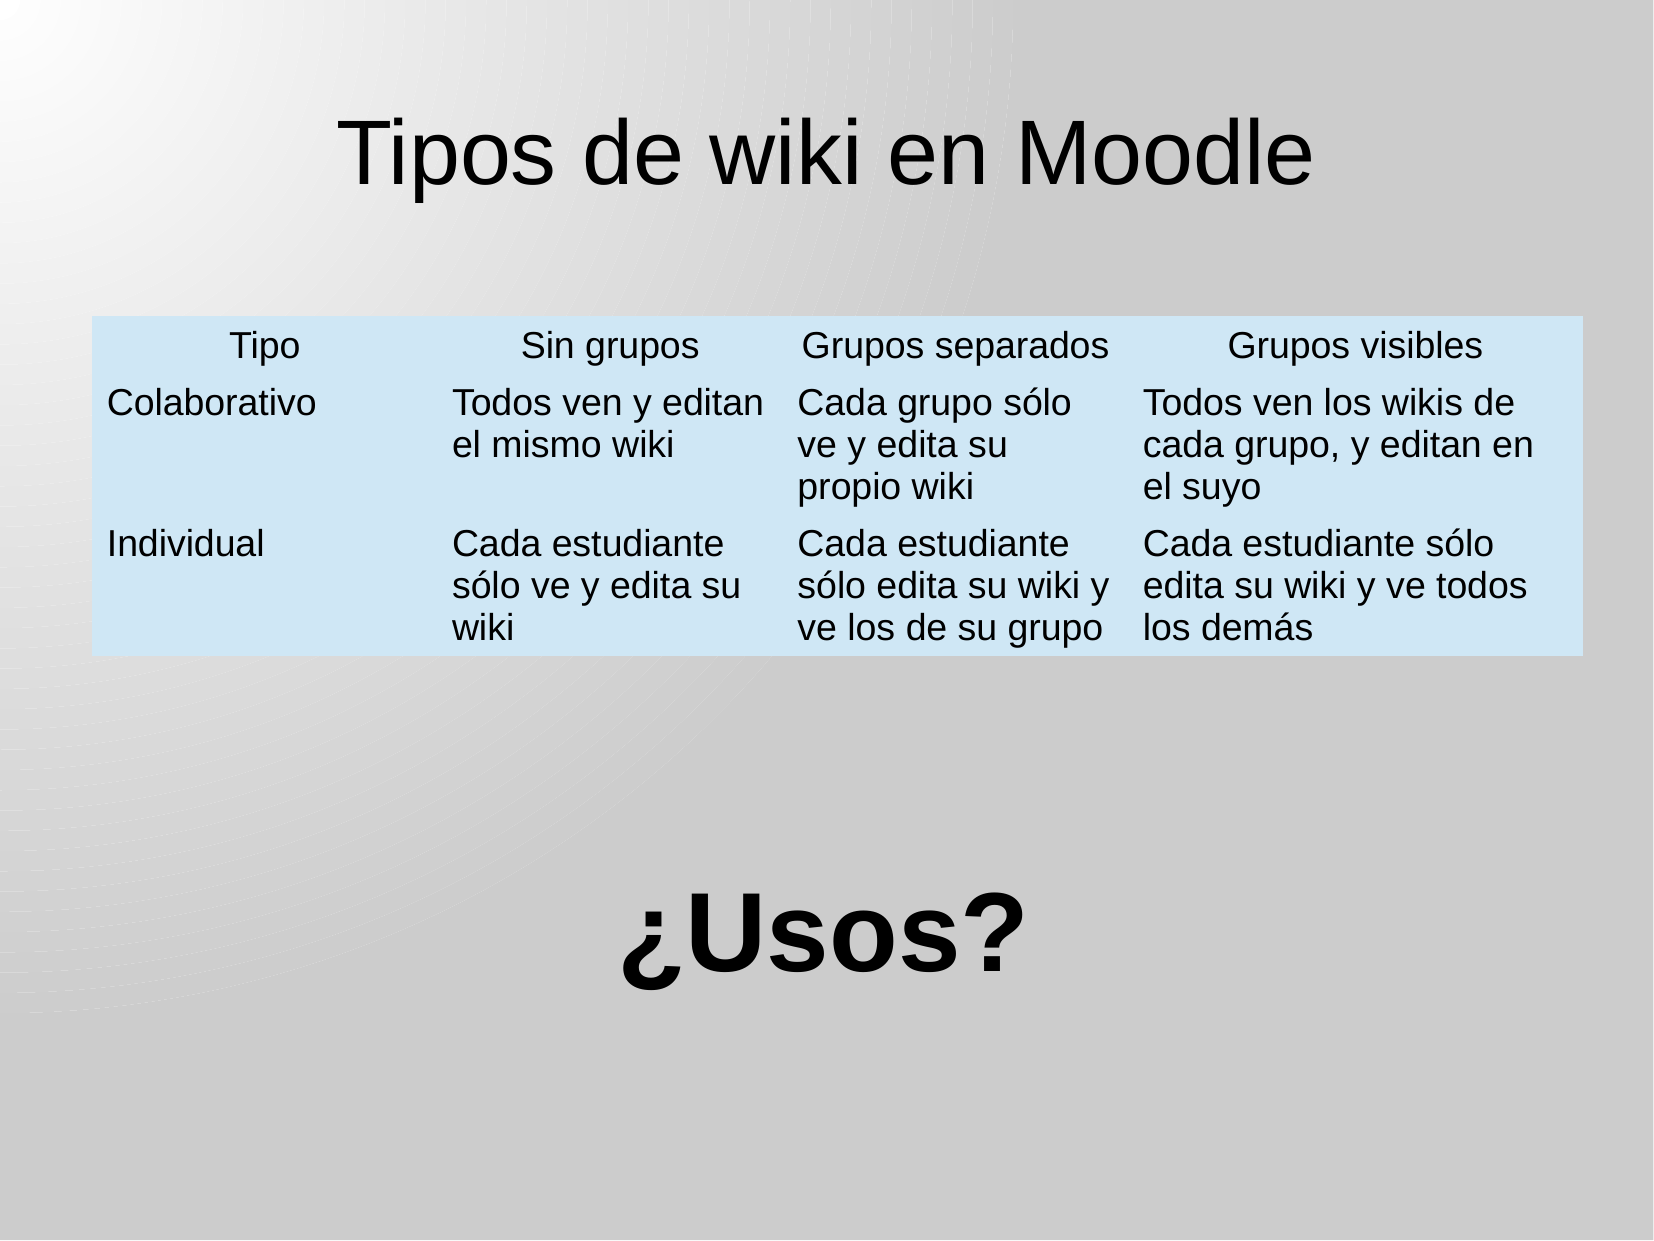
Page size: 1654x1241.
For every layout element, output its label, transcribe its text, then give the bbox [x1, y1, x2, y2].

table_cell Cada estudiante sólo edita su wiki y ve los de su grupo [783, 515, 1128, 656]
text_box ¿Usos? [602, 862, 1045, 1004]
table_header Sin grupos [437, 316, 783, 374]
title Tipos de wiki en Moodle [82, 49, 1571, 257]
table_cell Todos ven y editan el mismo wiki [437, 374, 783, 515]
table_header Grupos visibles [1128, 316, 1583, 374]
table_cell Cada estudiante sólo ve y edita su wiki [437, 515, 783, 656]
table_header Tipo [92, 316, 437, 374]
table_cell Colaborativo [92, 374, 437, 515]
table_cell Individual [92, 515, 437, 656]
table_cell Cada estudiante sólo edita su wiki y ve todos los demás [1128, 515, 1583, 656]
table_header Grupos separados [783, 316, 1128, 374]
table_cell Cada grupo sólo ve y edita su propio wiki [783, 374, 1128, 515]
table_cell Todos ven los wikis de cada grupo, y editan en el suyo [1128, 374, 1583, 515]
